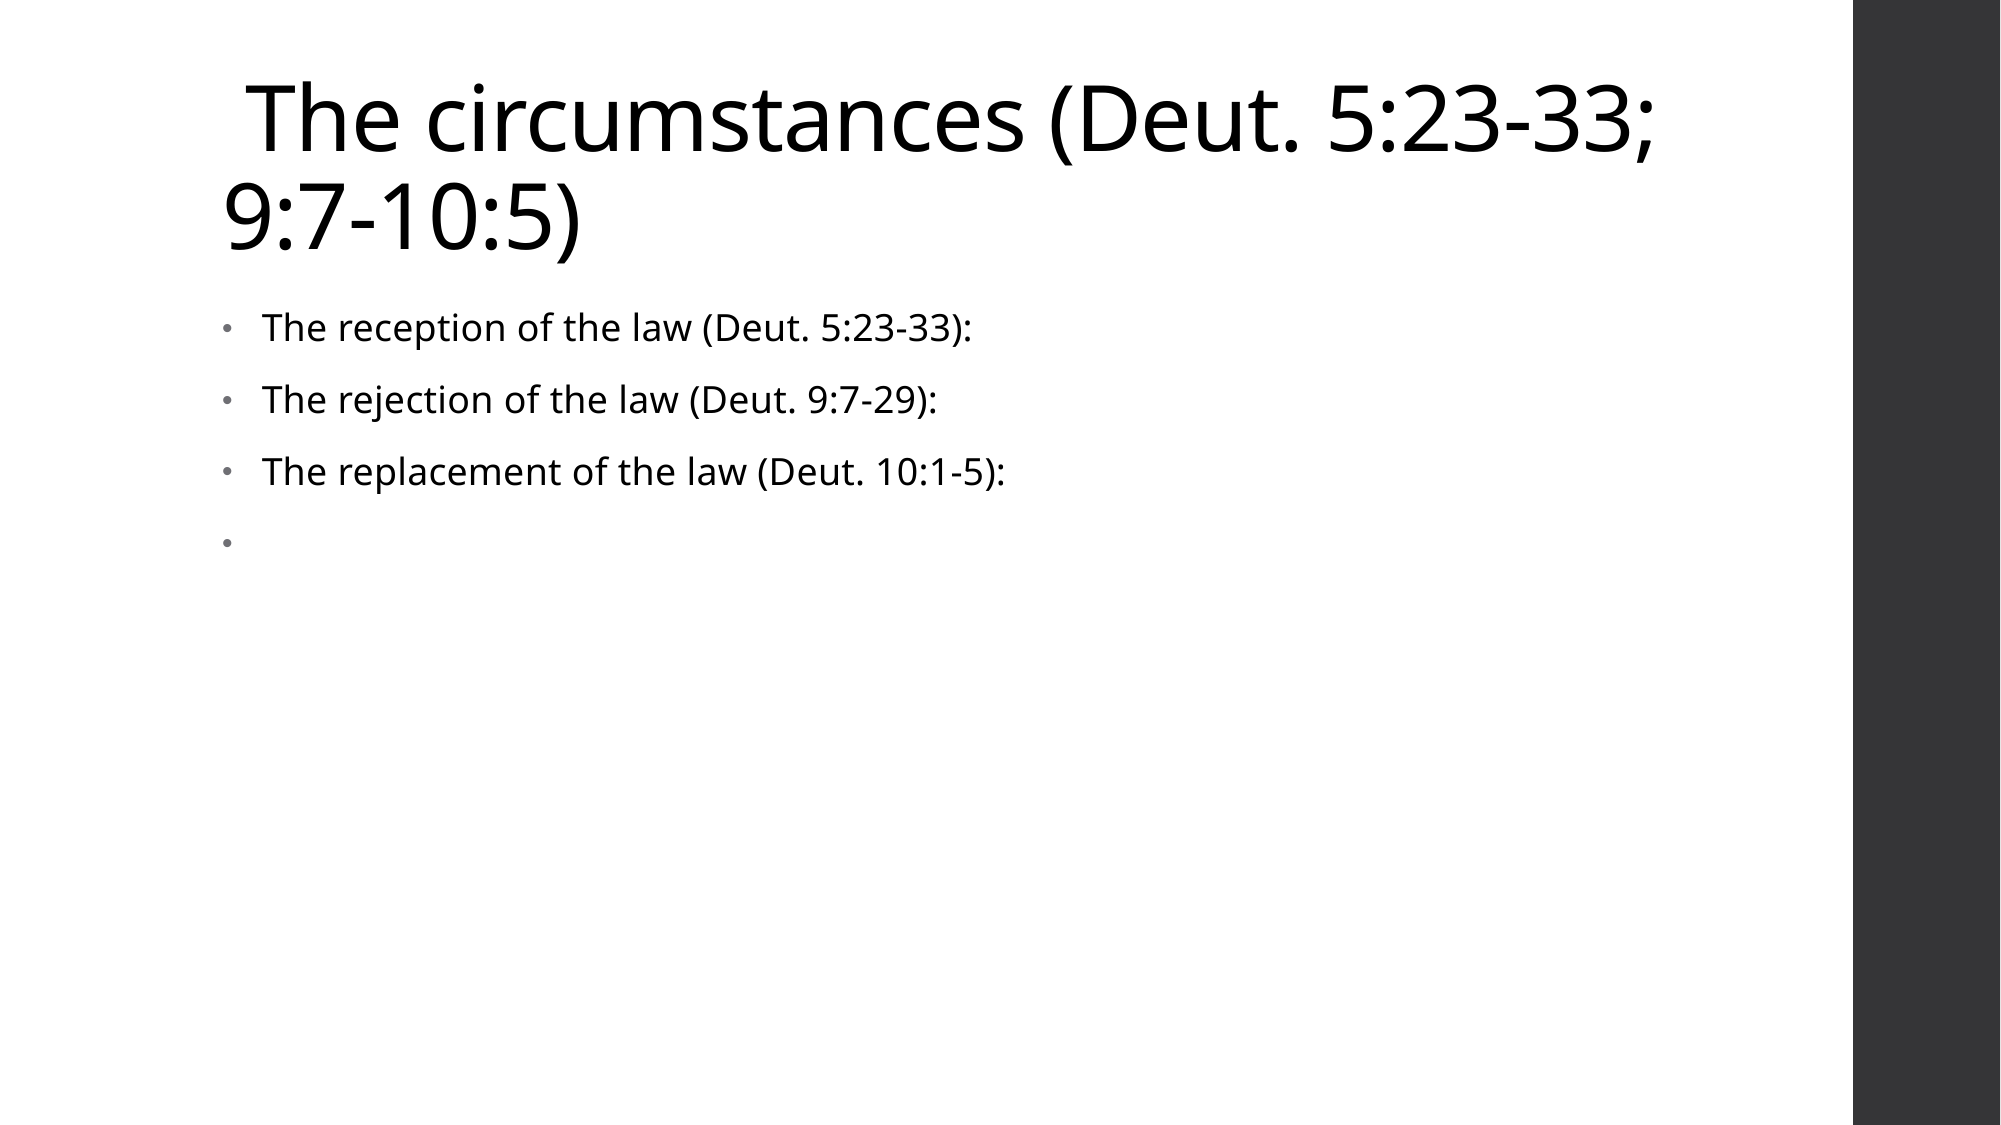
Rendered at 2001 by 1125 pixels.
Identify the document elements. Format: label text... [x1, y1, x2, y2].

title The circumstances (Deut. 5:23-33; 9:7-10:5) [206, 60, 1797, 278]
list The reception of the law (Deut. 5:23-33): The rejection of the law (Deut. 9:7-29): The replacement of the law (Deut. 10:1-5): [206, 299, 1617, 1014]
